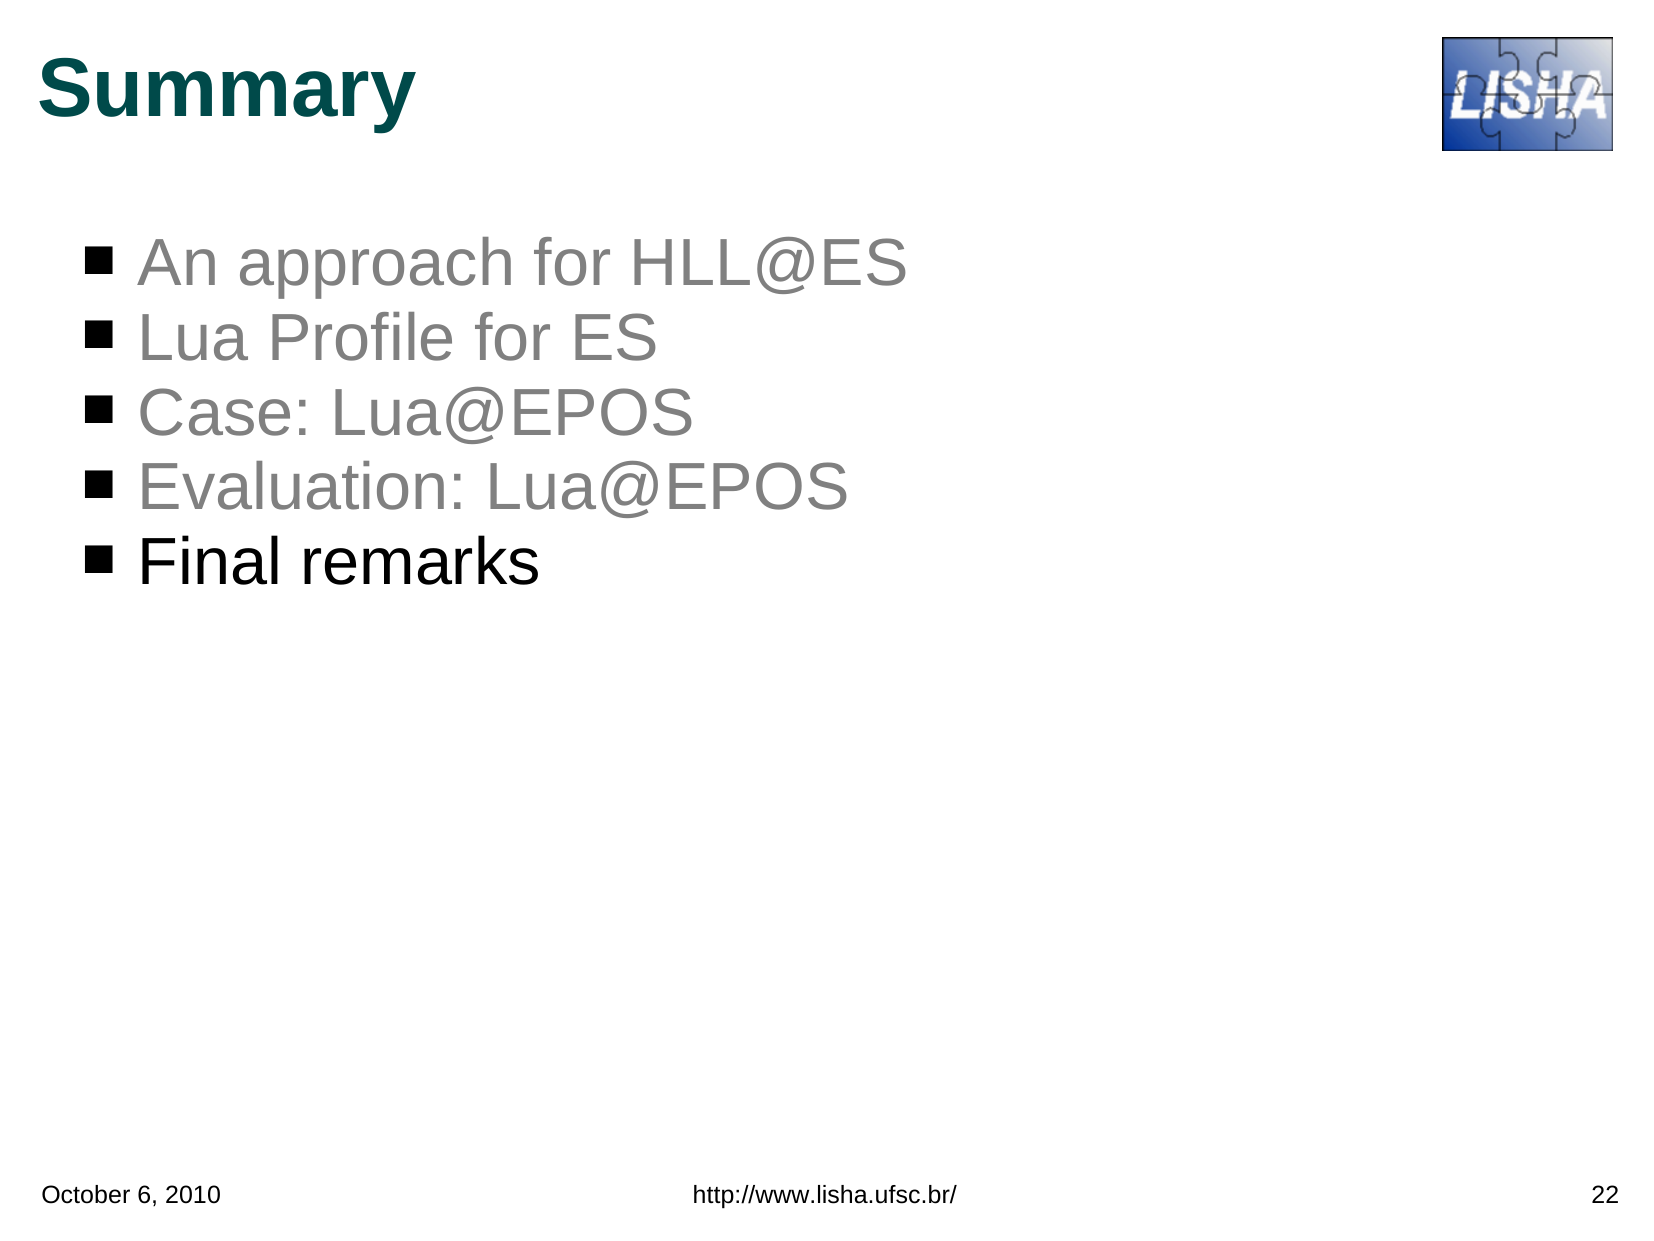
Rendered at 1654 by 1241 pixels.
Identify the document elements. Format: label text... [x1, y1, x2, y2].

title Summary [37, 37, 1426, 151]
list An approach for HLL@ES Lua Profile for ES Case: Lua@EPOS Evaluation: Lua@EPOS Final remarks [37, 225, 1613, 1163]
picture [1442, 37, 1613, 151]
